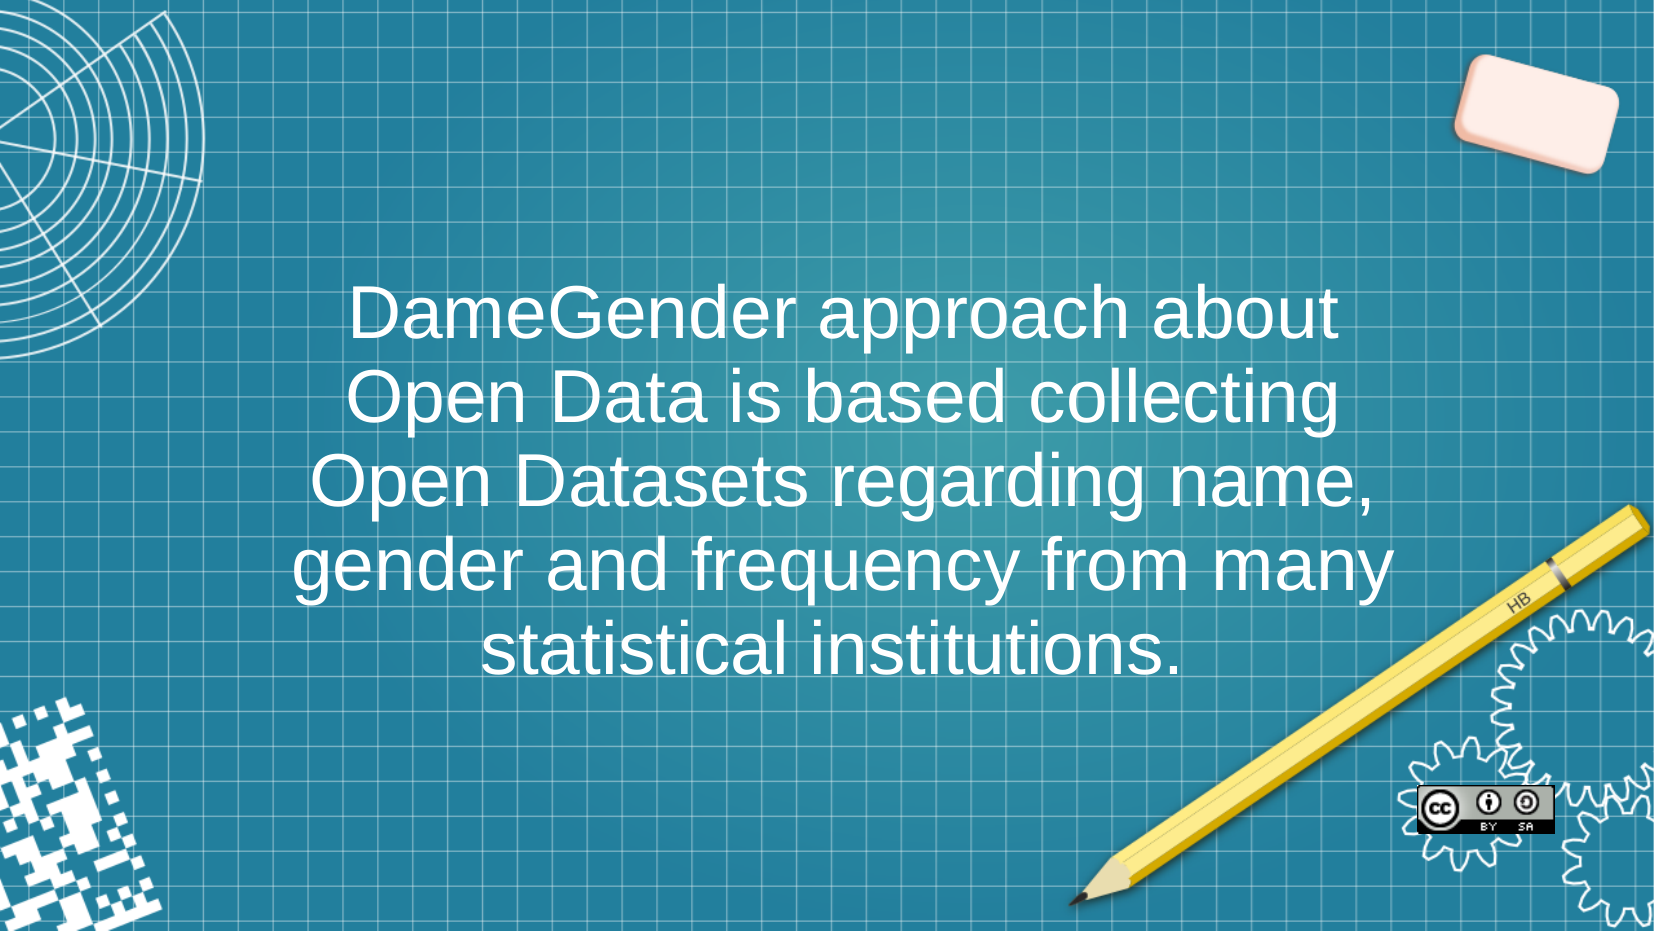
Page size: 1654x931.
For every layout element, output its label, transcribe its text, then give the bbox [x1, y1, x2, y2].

picture [0, 0, 1654, 931]
title DameGender approach about Open Data is based collecting Open Datasets regarding name, gender and frequency from many statistical institutions. [252, 270, 1434, 691]
